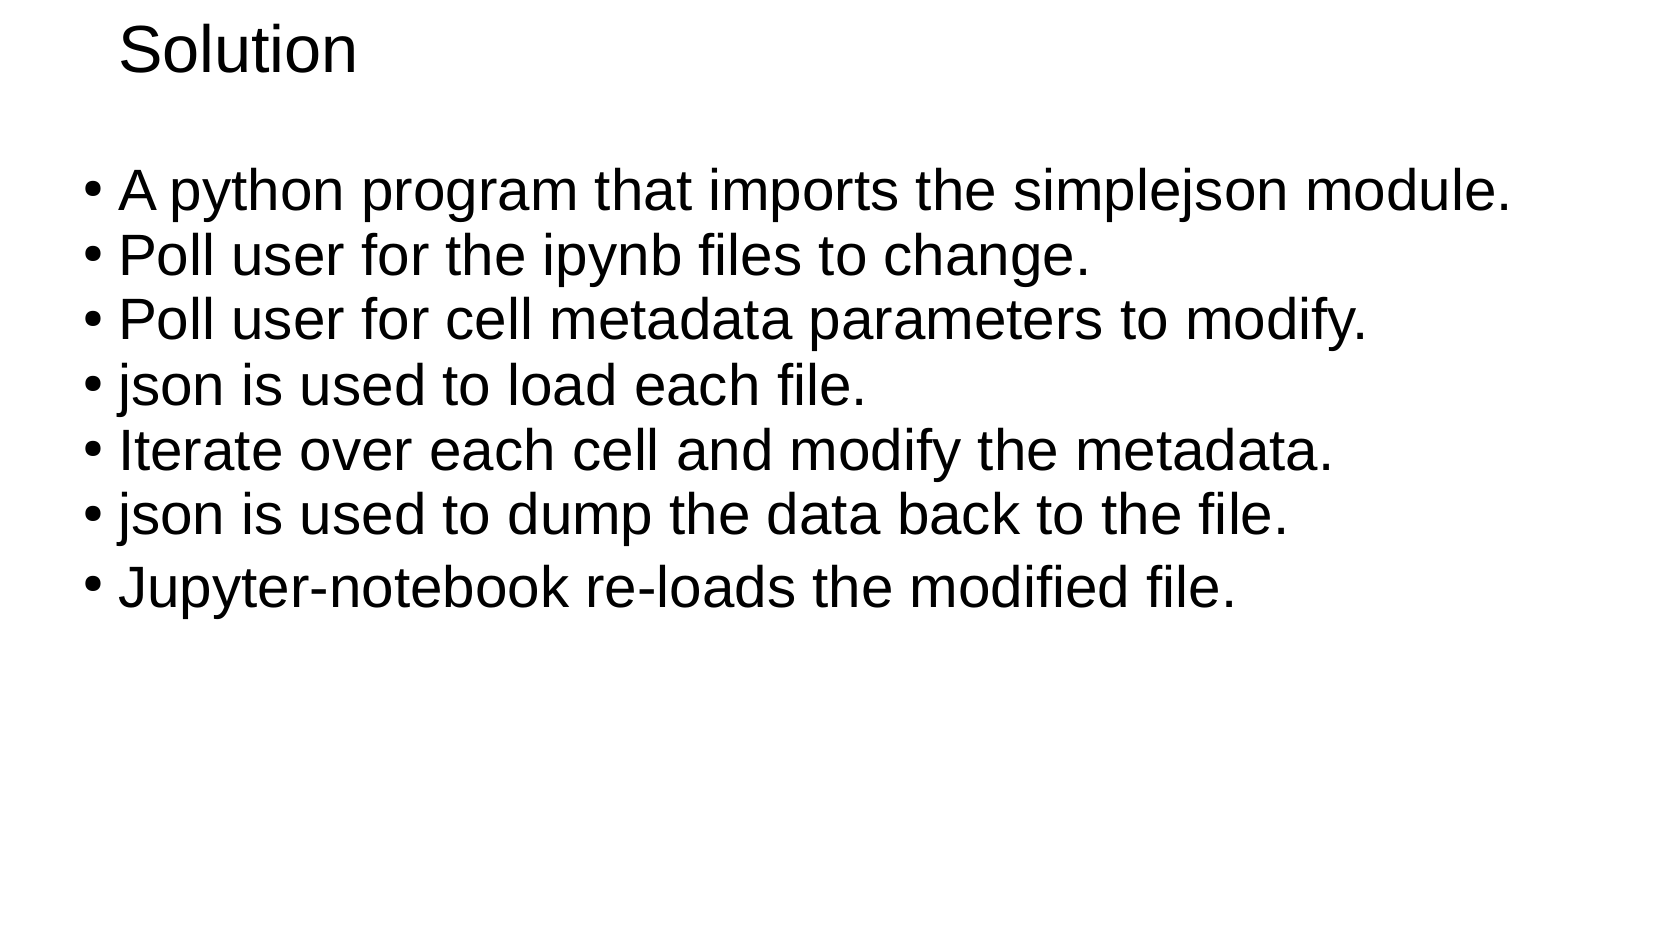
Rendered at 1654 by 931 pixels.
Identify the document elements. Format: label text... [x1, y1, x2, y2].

text_box Solution [82, 5, 1571, 95]
text_box A python program that imports the simplejson module. Poll user for the ipynb files to change. Poll user for cell metadata parameters to modify. json is used to load each file. Iterate over each cell and modify the metadata. json is used to dump the data back to the file. Jupyter-notebook re-loads the modified file. [82, 127, 1607, 652]
